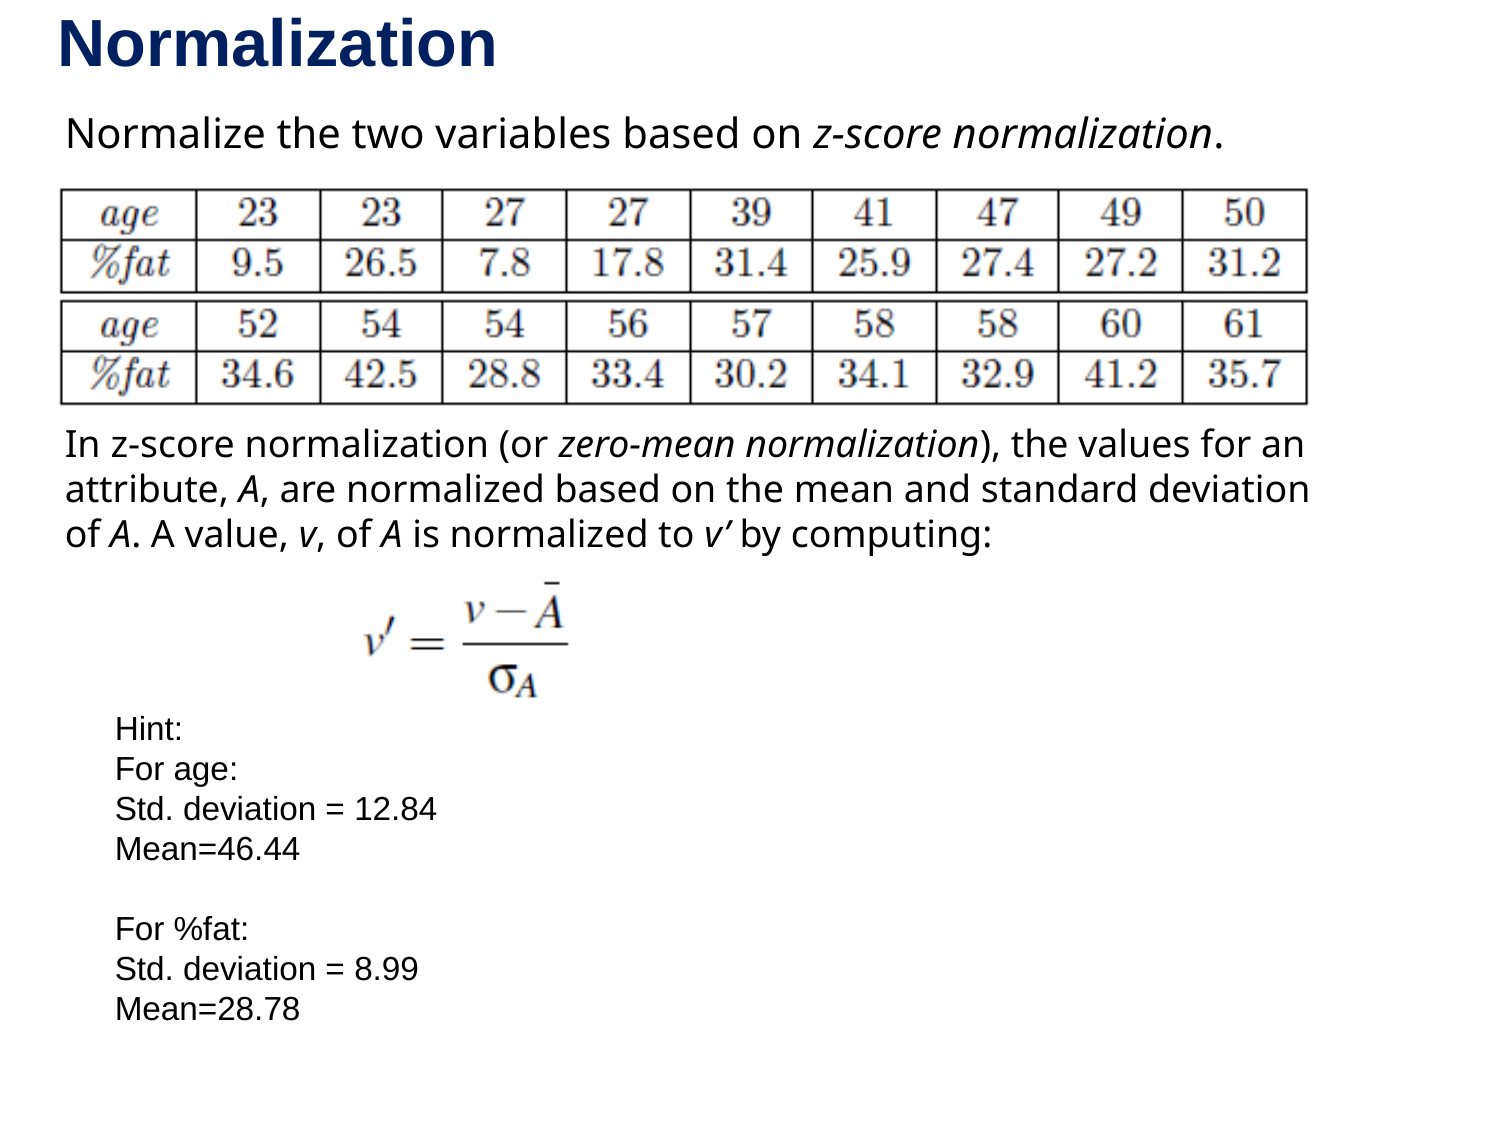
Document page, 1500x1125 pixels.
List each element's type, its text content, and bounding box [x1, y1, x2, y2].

text_box Hint: For age: Std. deviation = 12.84 Mean=46.44 For %fat: Std. deviation = 8.99 Mean=28.78 [99, 699, 737, 1035]
text_box In z-score normalization (or zero-mean normalization), the values for an attribute, A, are normalized based on the mean and standard deviation of A. A value, v, of A is normalized to v’ by computing: [49, 412, 1337, 563]
picture [362, 574, 573, 699]
title Normalization [42, 13, 1113, 88]
list Normalize the two variables based on z-score normalization. [50, 99, 1400, 175]
picture [50, 174, 1317, 412]
